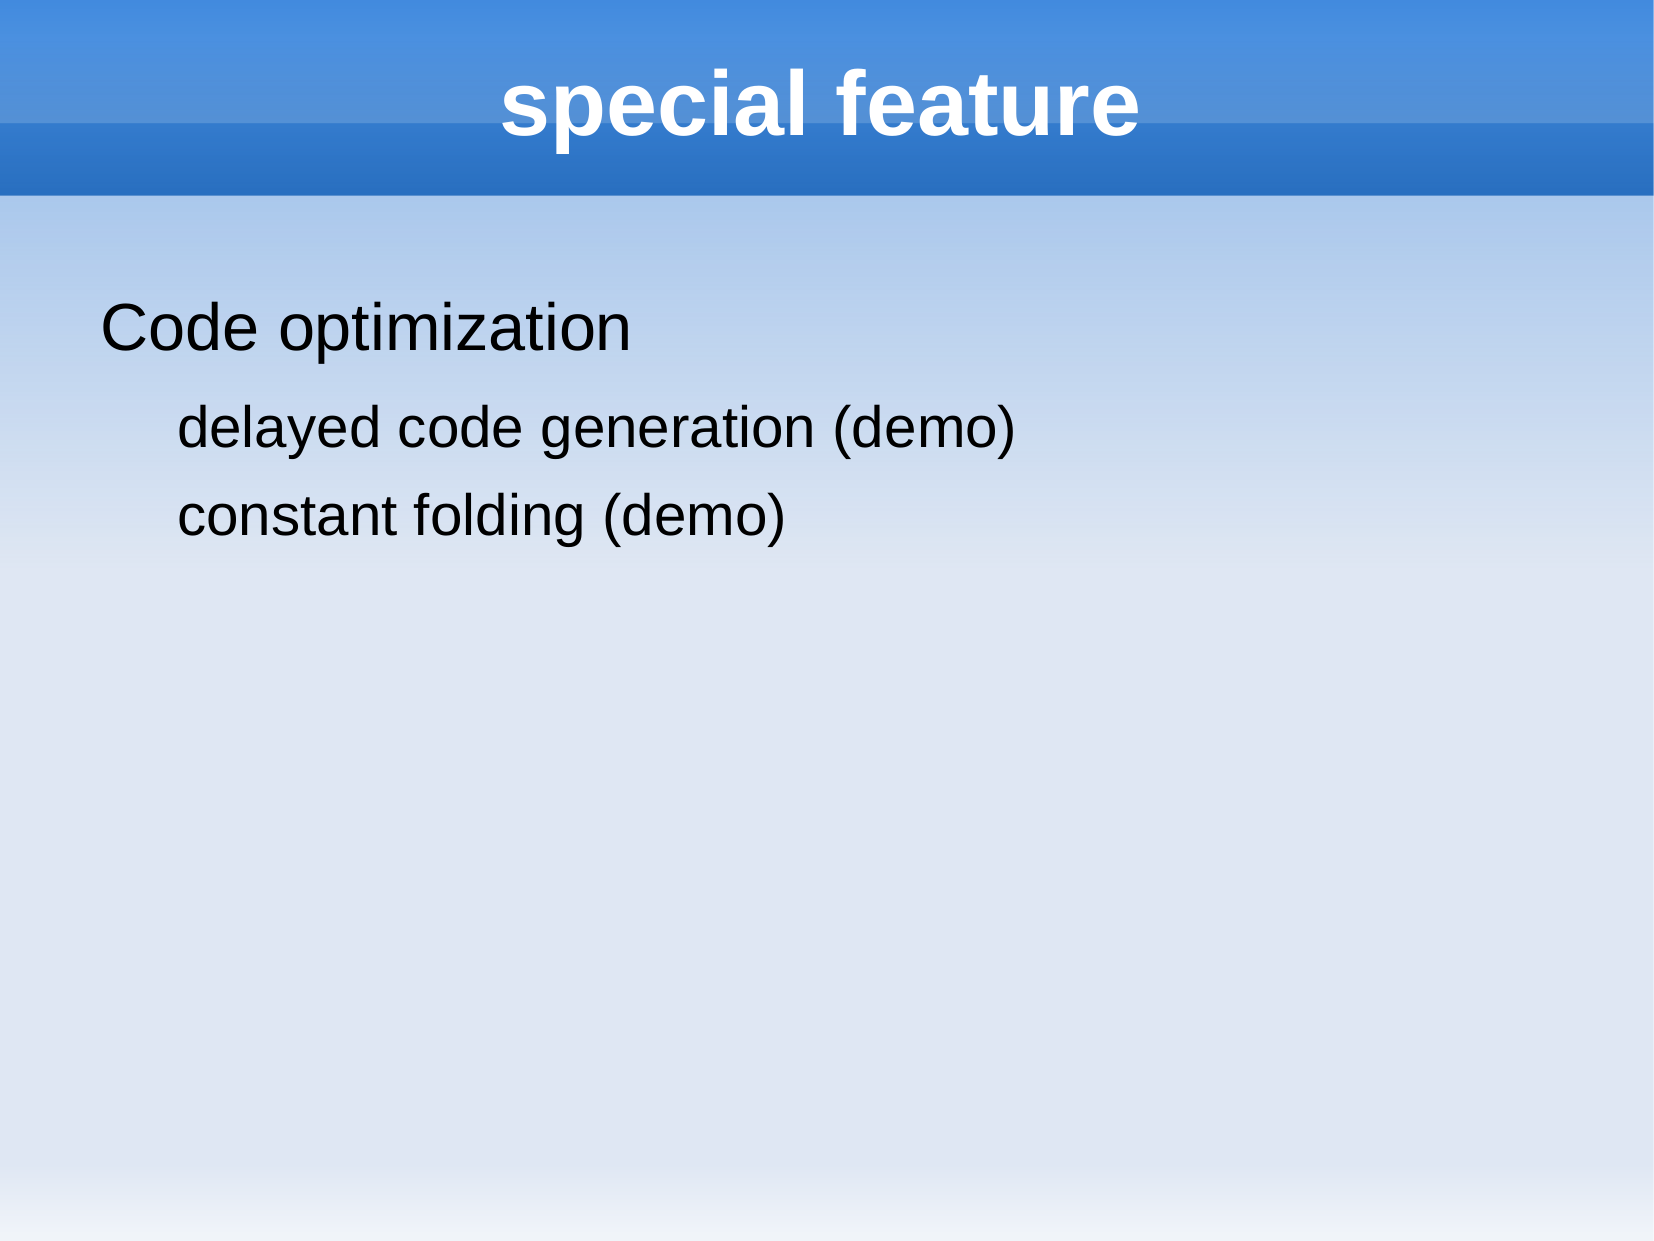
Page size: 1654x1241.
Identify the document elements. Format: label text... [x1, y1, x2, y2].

list Code optimization delayed code generation (demo) constant folding (demo) [82, 290, 1571, 1094]
title special feature [76, 0, 1565, 208]
picture [0, 0, 1654, 1241]
